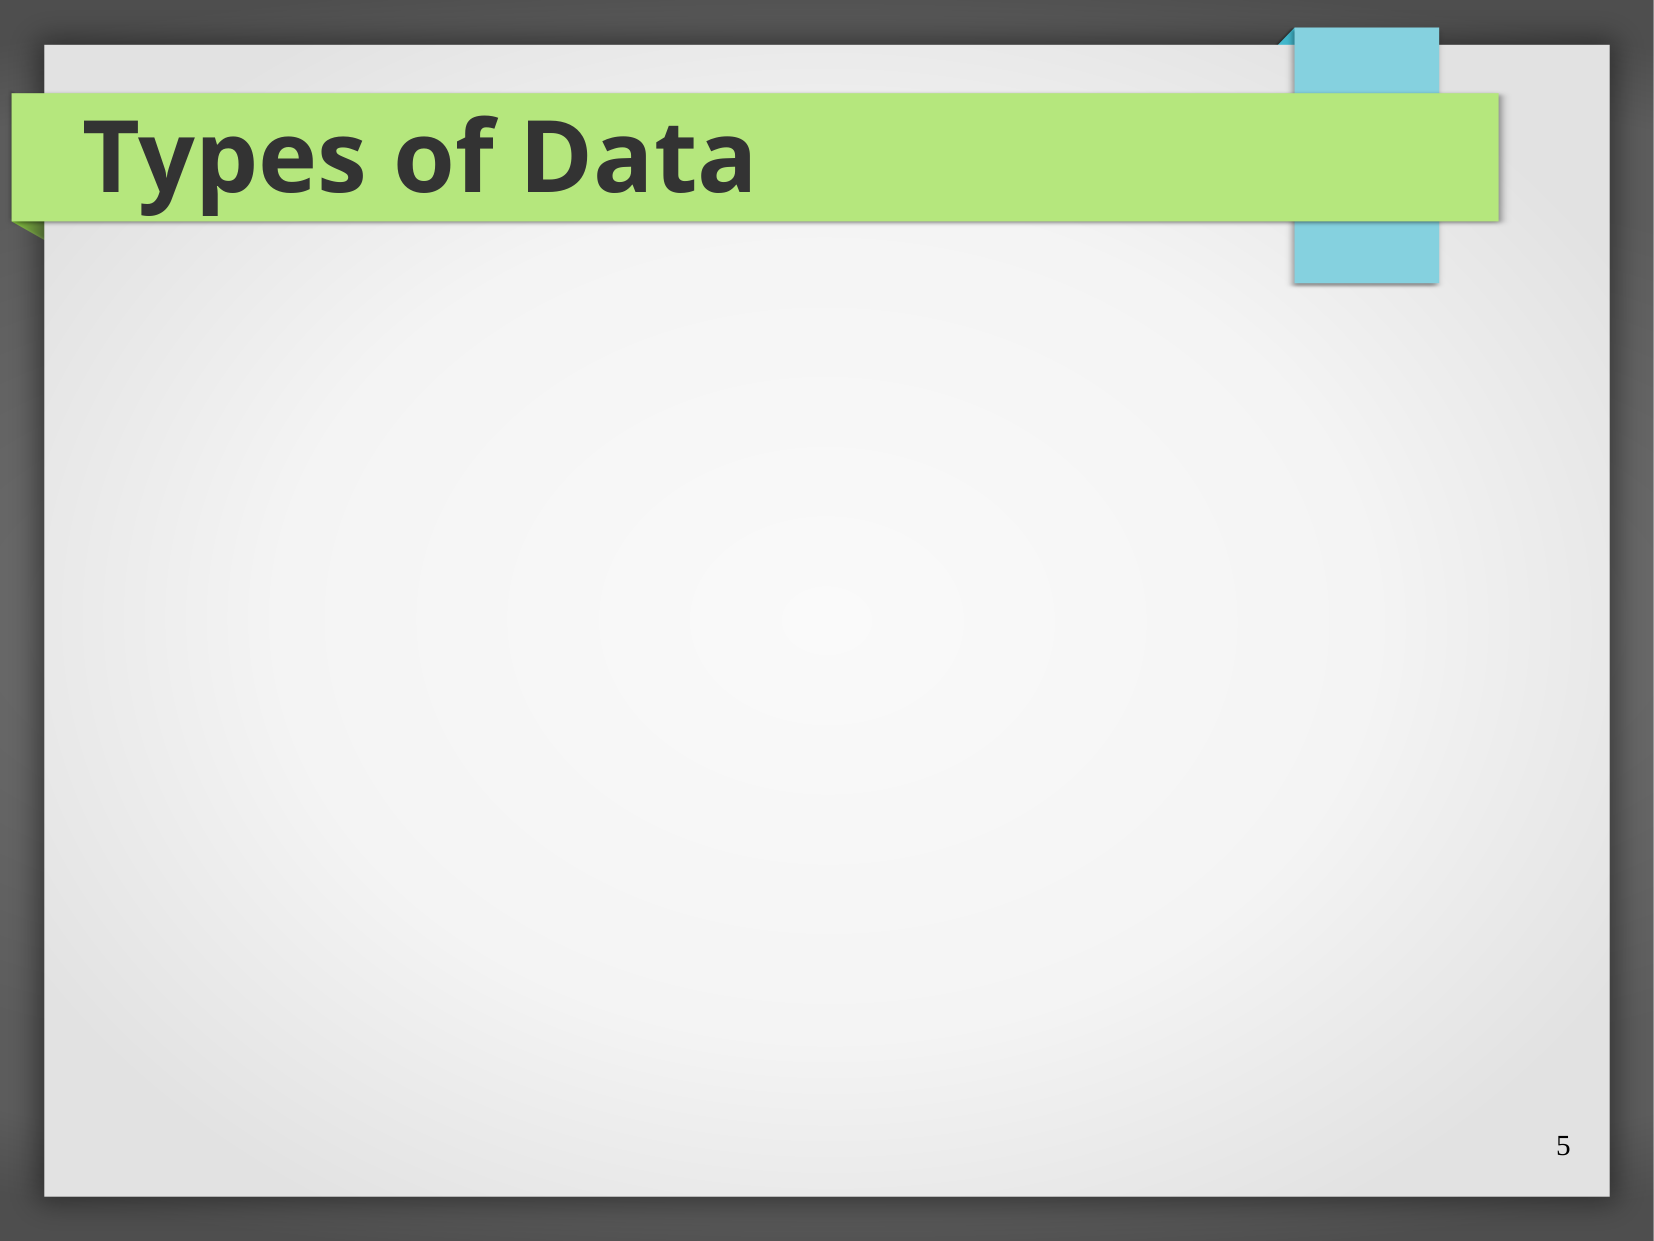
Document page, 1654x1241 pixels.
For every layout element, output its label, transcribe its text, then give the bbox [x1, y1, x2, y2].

picture [0, 0, 1654, 1241]
title Types of Data [82, 94, 1264, 213]
